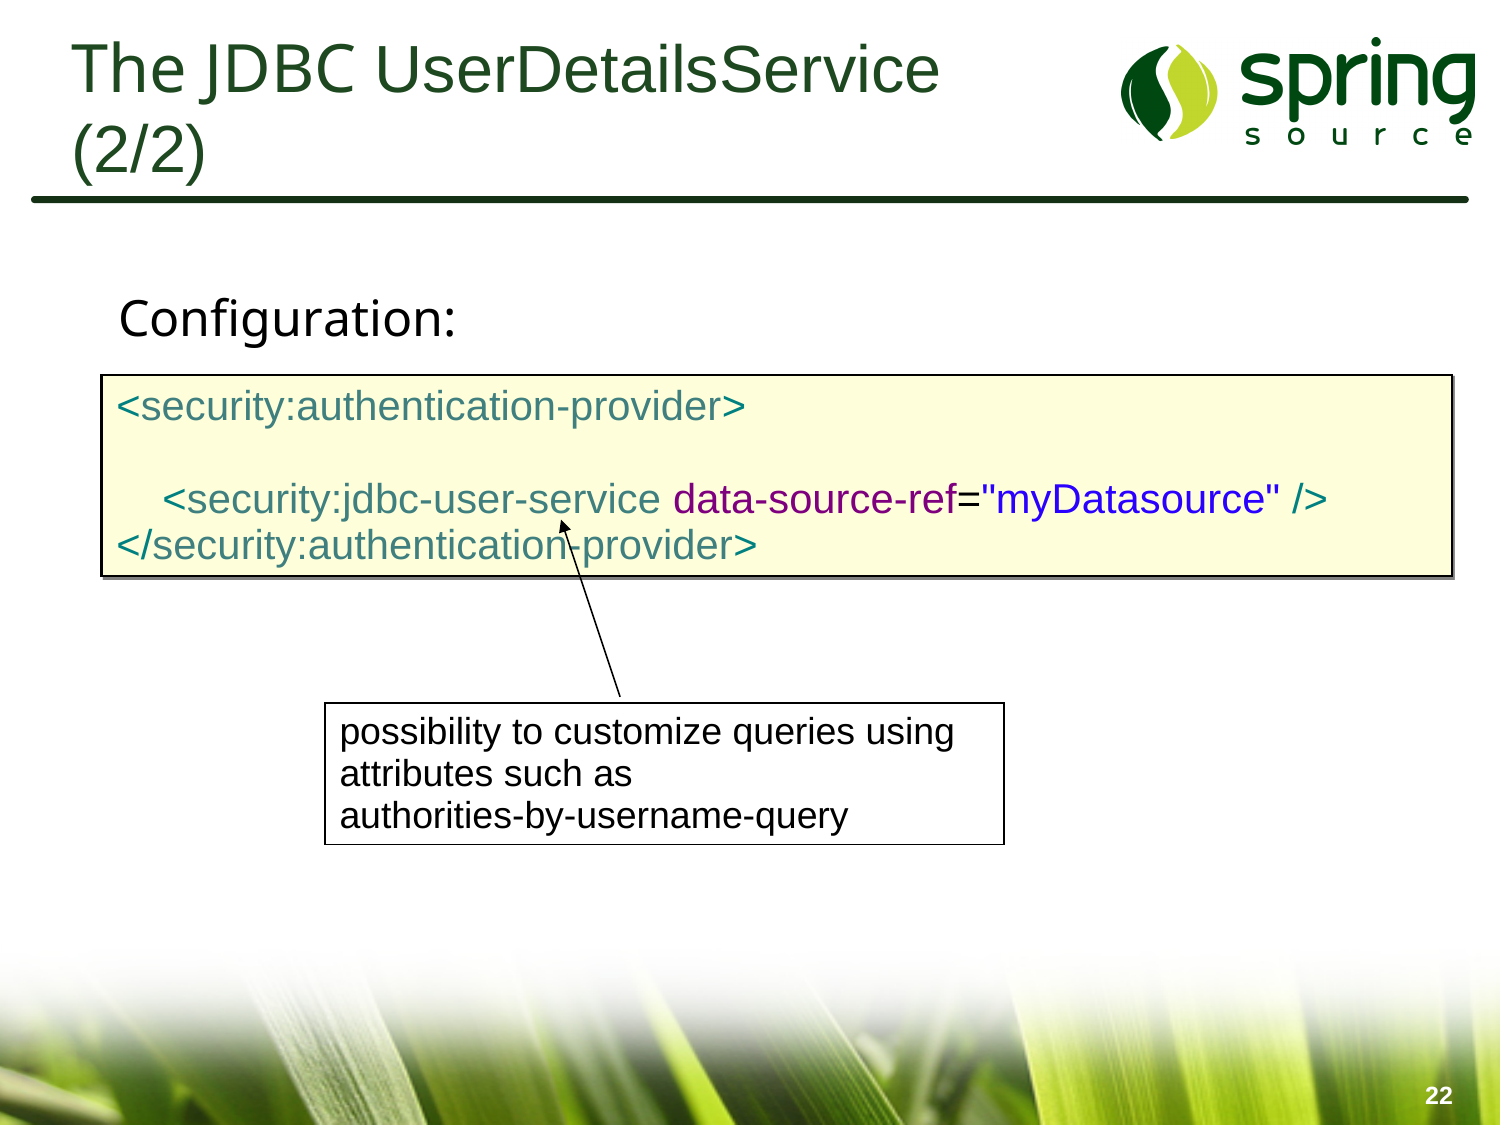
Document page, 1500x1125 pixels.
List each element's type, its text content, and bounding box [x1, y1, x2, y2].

text_box <security:authentication-provider> <security:jdbc-user-service data-source-ref="myDatasource" /> </security:authentication-provider> [101, 375, 1452, 577]
picture [1121, 37, 1475, 145]
list Configuration: [103, 577, 1394, 938]
title The JDBC UserDetailsService (2/2) [56, 13, 1089, 185]
text_box possibility to customize queries using attributes such as authorities-by-username-query [324, 703, 1004, 845]
list Configuration: [103, 275, 1394, 375]
picture [0, 944, 1500, 1125]
